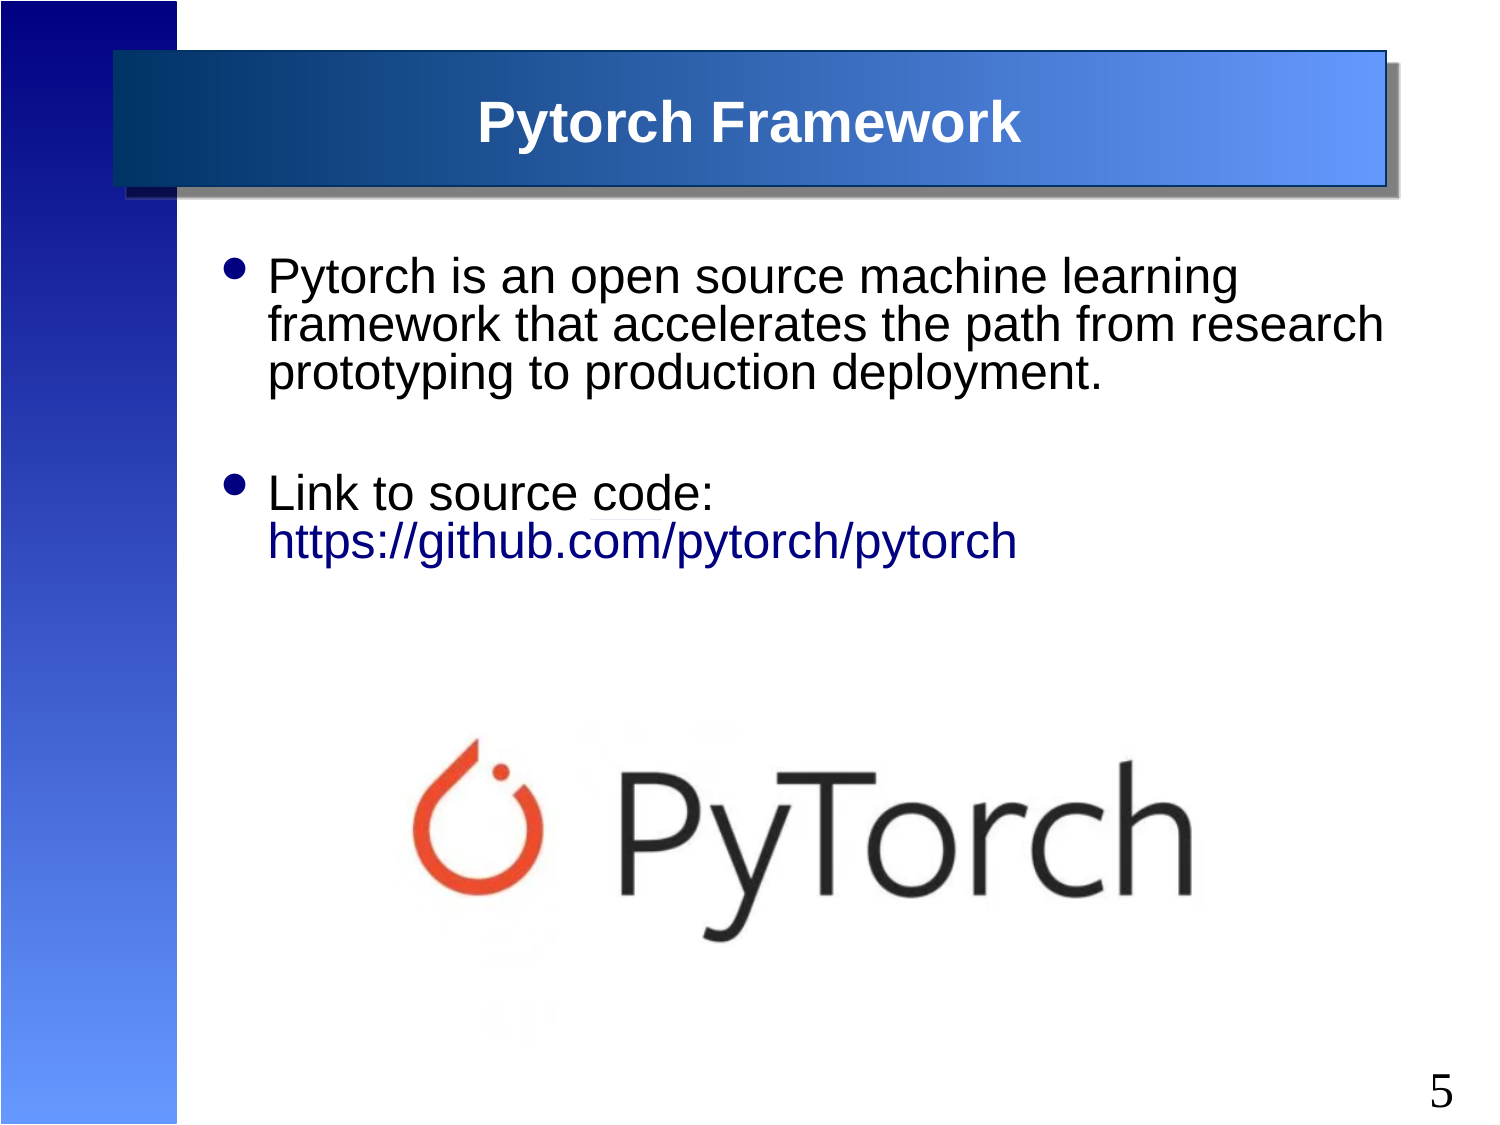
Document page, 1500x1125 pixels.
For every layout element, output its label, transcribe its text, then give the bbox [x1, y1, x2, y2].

title Pytorch Framework [113, 50, 1387, 187]
list Pytorch is an open source machine learning framework that accelerates the path from research prototyping to production deployment. Link to source code: https://github.com/pytorch/pytorch [130, 165, 1406, 1125]
picture [396, 637, 1217, 1047]
